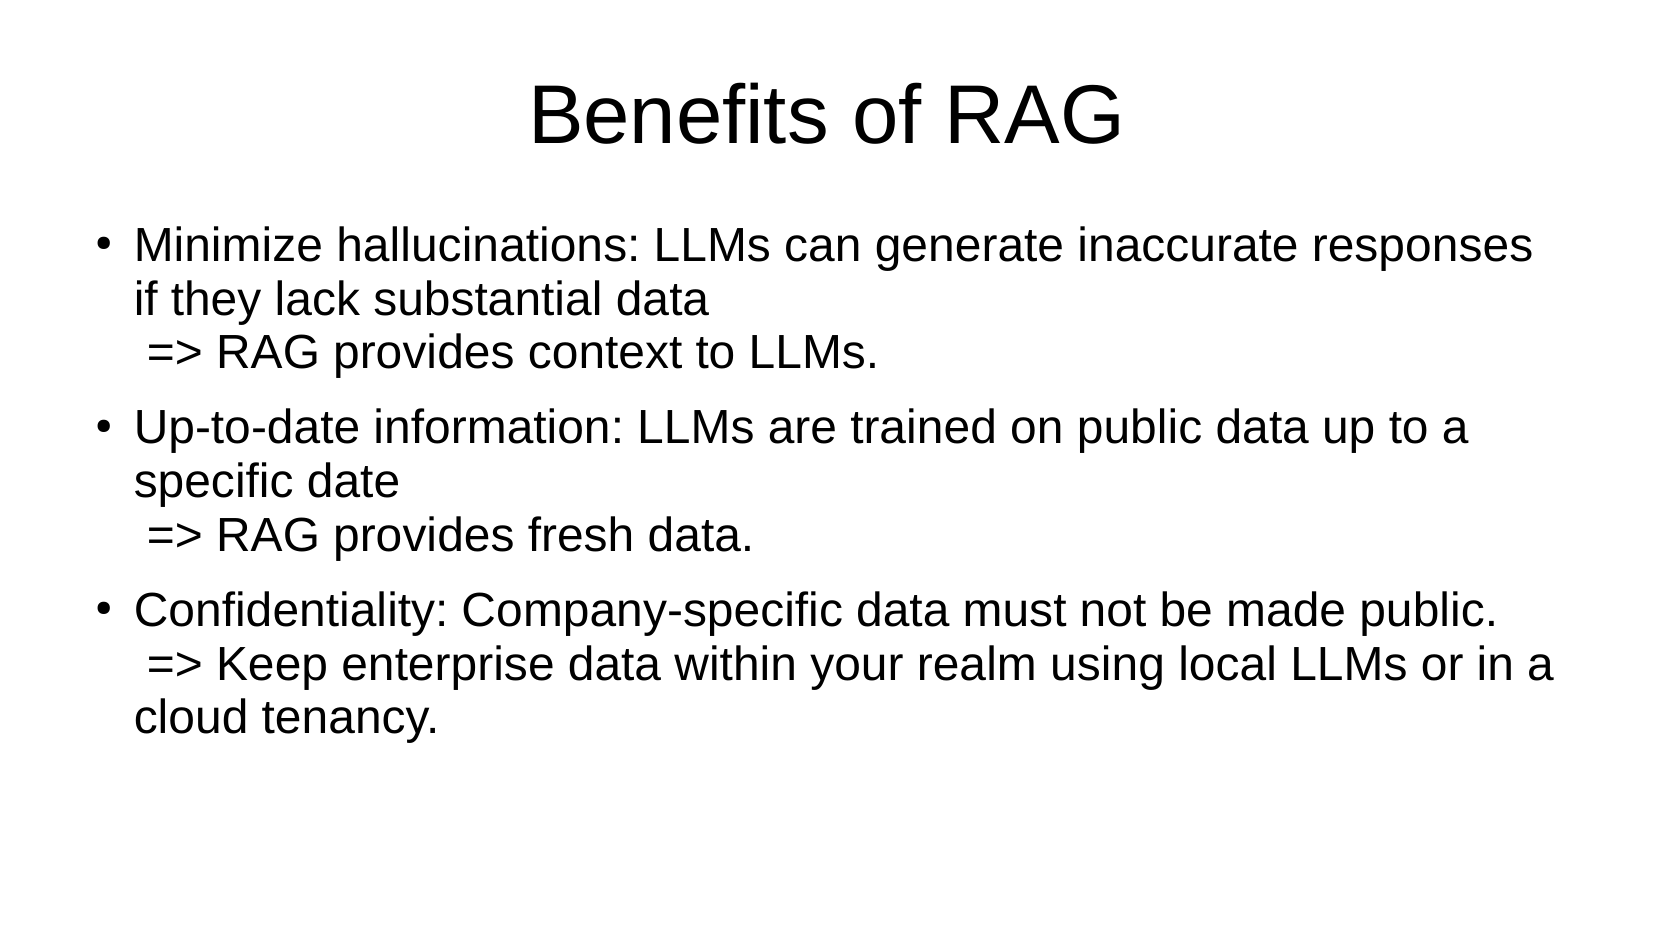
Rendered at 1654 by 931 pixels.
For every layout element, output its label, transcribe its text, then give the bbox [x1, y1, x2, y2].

title Benefits of RAG [82, 37, 1571, 193]
list Minimize hallucinations: LLMs can generate inaccurate responses if they lack substantial data => RAG provides context to LLMs. Up-to-date information: LLMs are trained on public data up to a specific date => RAG provides fresh data. Confidentiality: Company-specific data must not be made public. => Keep enterprise data within your realm using local LLMs or in a cloud tenancy. [82, 217, 1571, 758]
